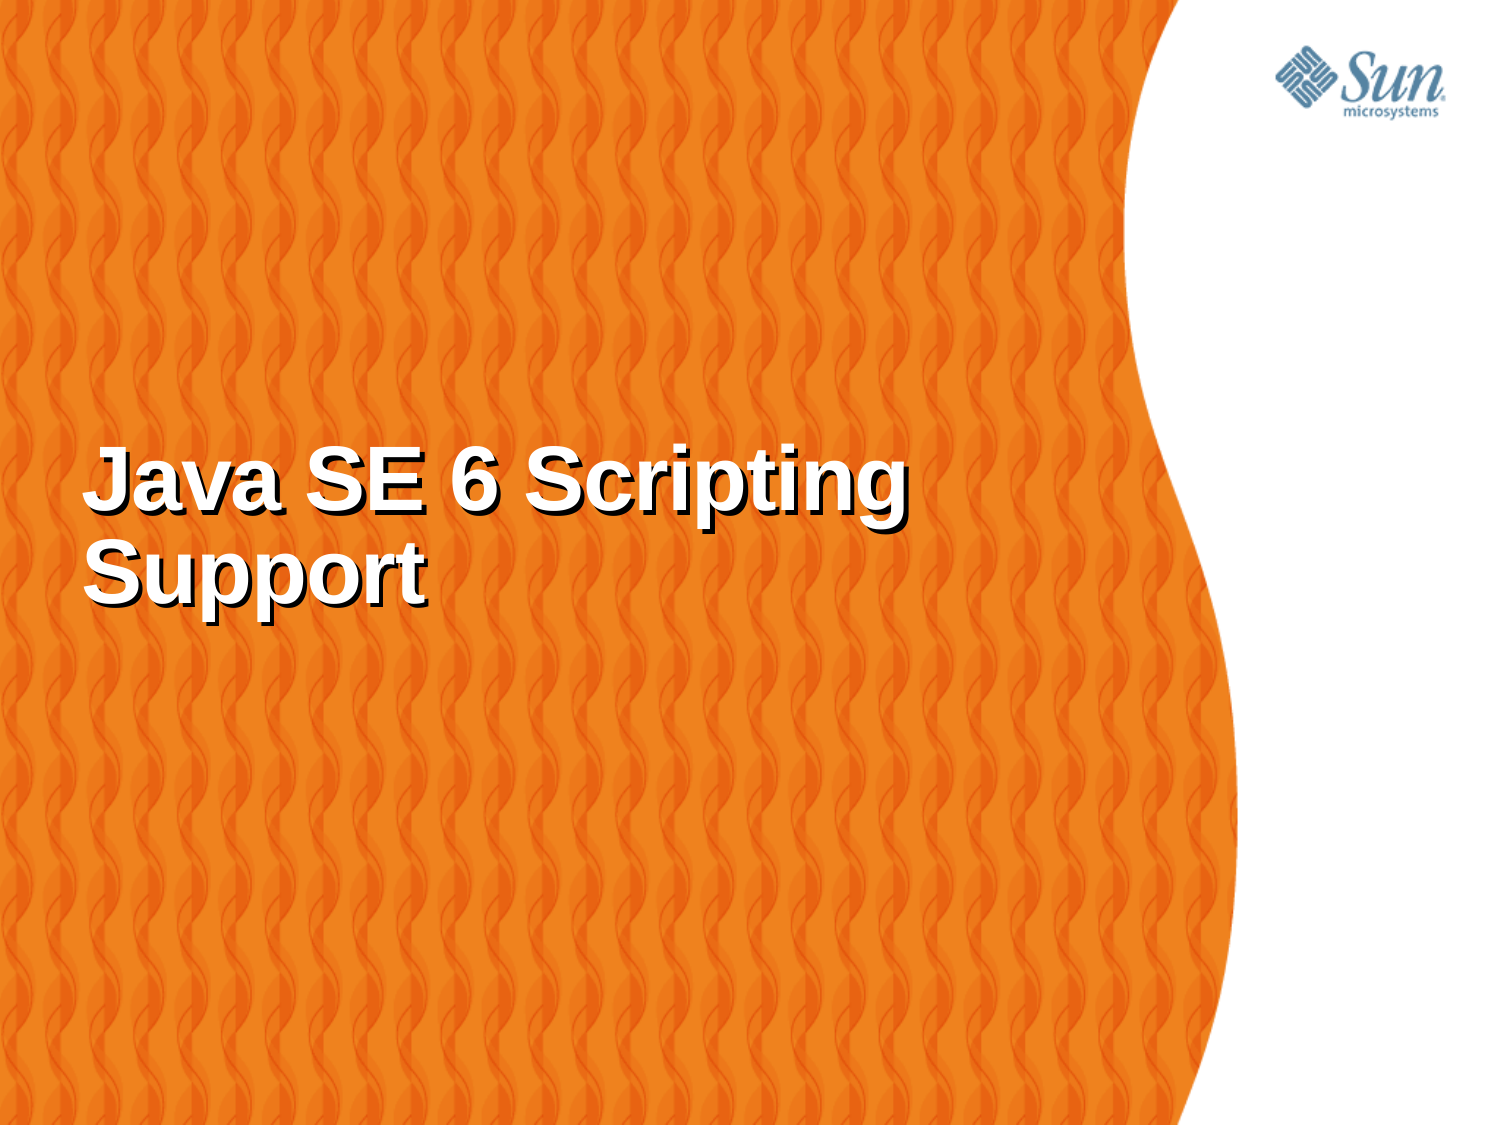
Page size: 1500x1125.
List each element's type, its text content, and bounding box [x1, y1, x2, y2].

picture [0, 0, 1500, 1125]
title Java SE 6 Scripting Support [81, 149, 1283, 857]
